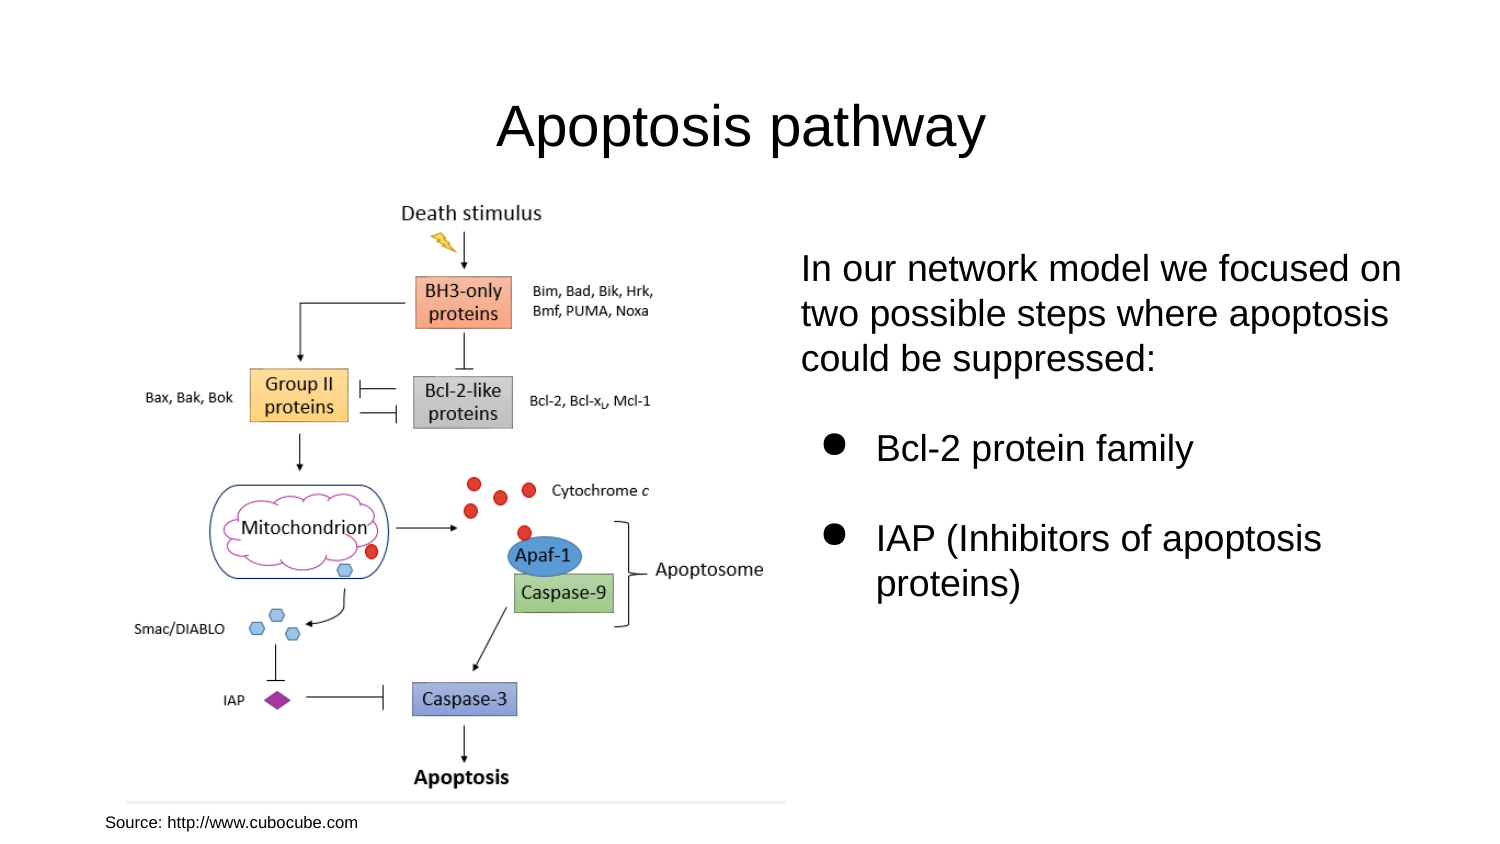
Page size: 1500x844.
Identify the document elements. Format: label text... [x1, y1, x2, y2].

text_box In our network model we focused on two possible steps where apoptosis could be suppressed: Bcl-2 protein family IAP (Inhibitors of apoptosis proteins) [785, 228, 1458, 667]
text_box Source: http://www.cubocube.com [89, 797, 665, 828]
picture [126, 194, 786, 804]
title Apoptosis pathway [51, 72, 1449, 167]
